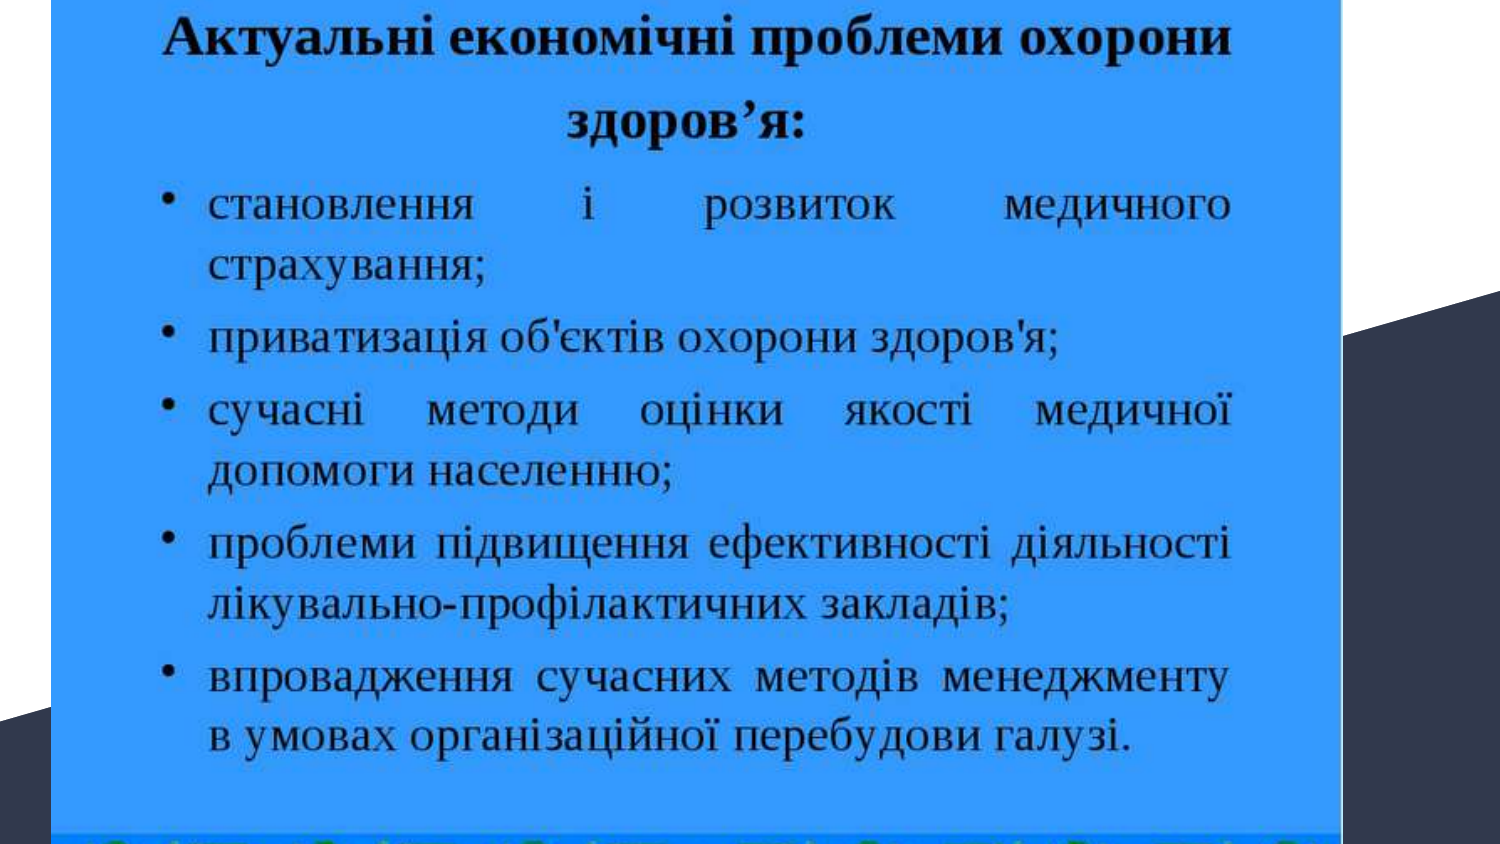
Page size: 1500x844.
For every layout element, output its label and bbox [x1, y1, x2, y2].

picture [51, 0, 1343, 844]
